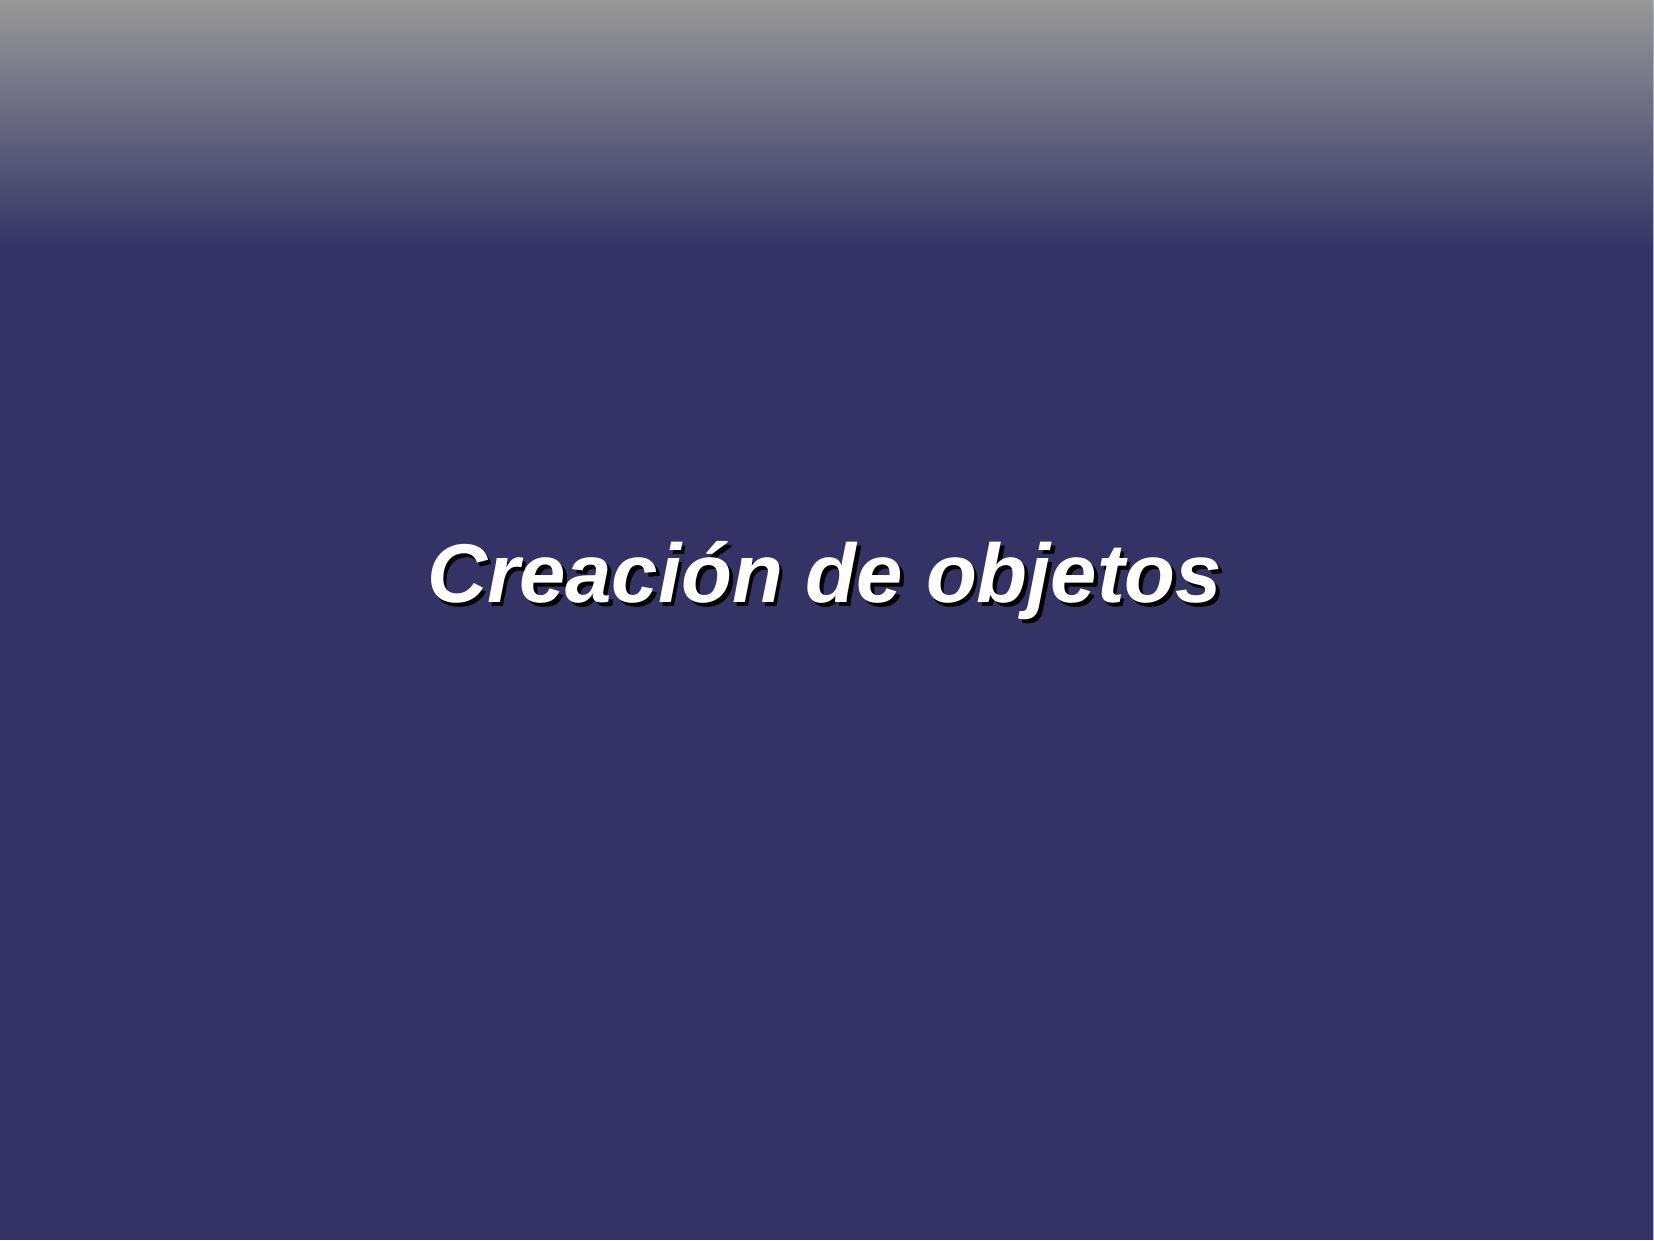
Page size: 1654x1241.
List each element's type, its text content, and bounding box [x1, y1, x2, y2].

title Creación de objetos [118, 470, 1531, 678]
